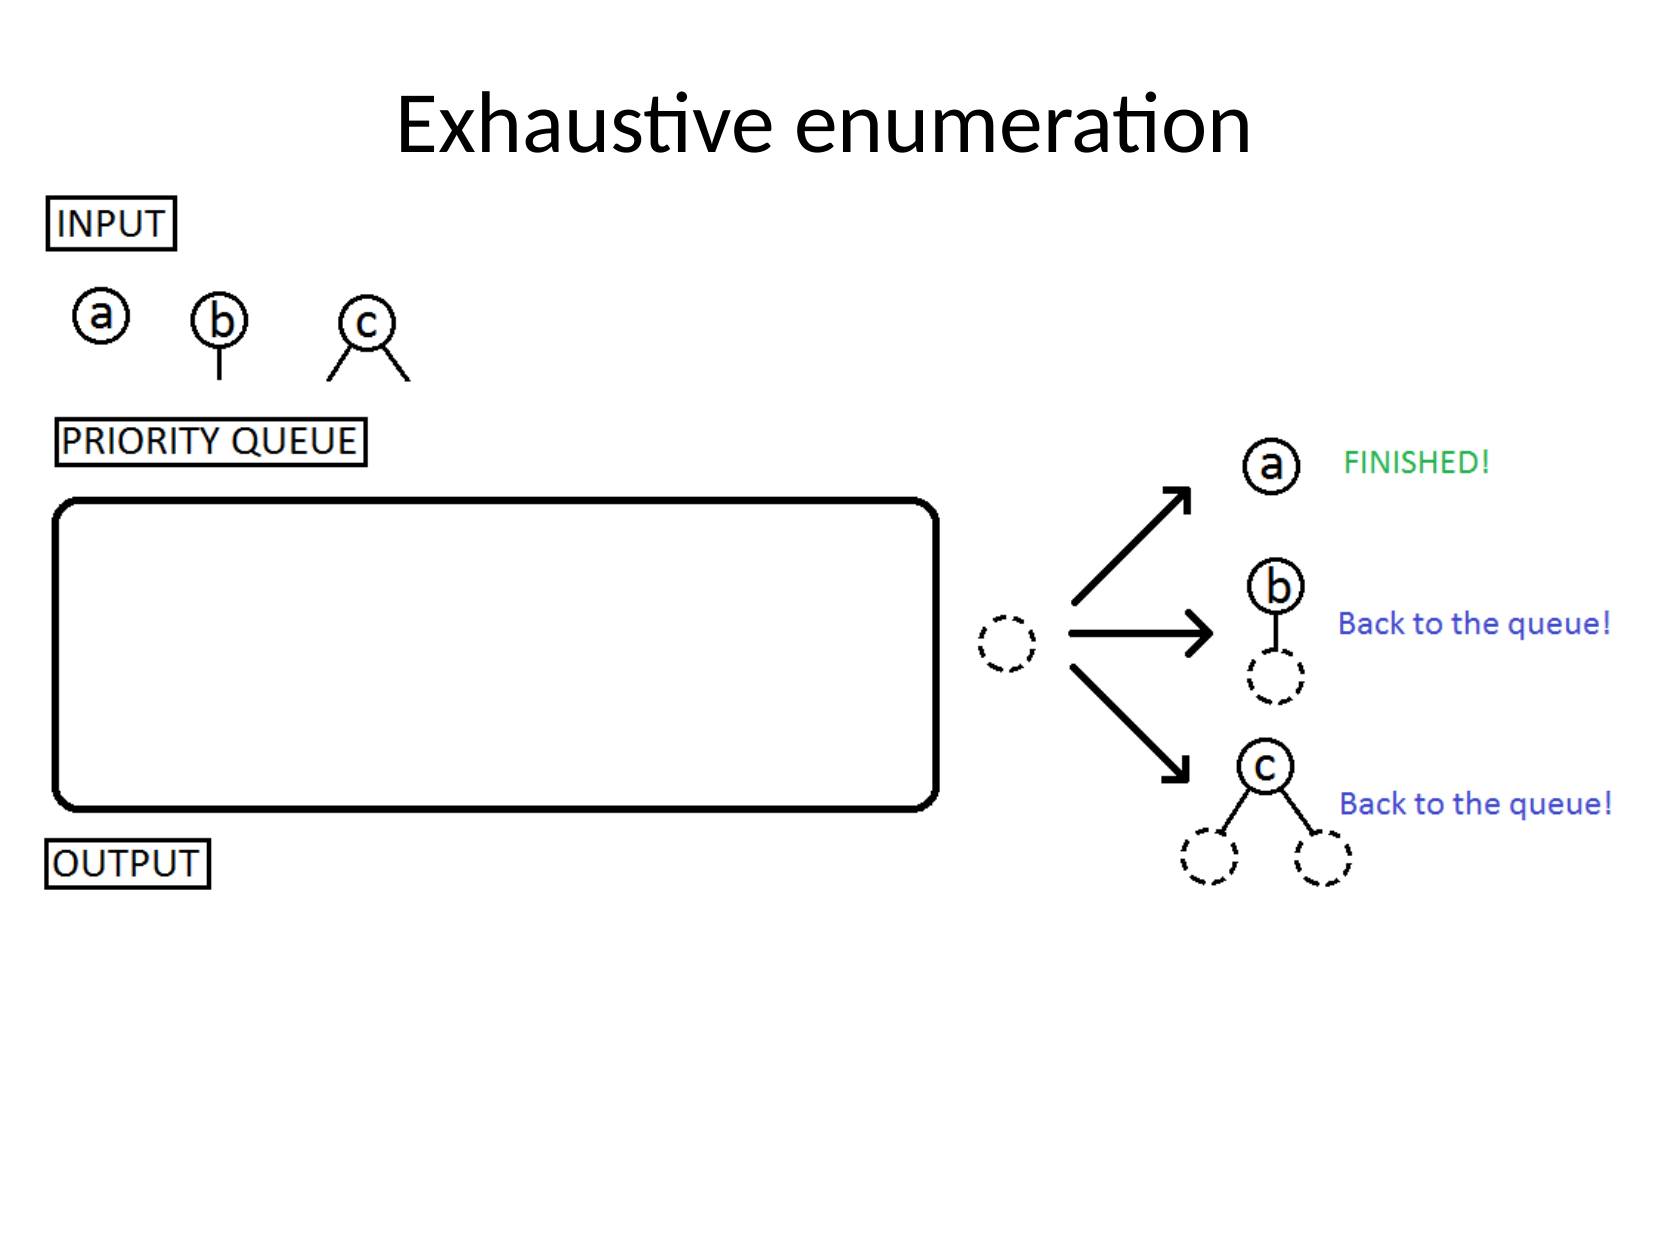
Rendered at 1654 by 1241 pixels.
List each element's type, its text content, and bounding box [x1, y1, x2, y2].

title Exhaustive enumeration [45, 57, 1606, 203]
picture [9, 169, 1654, 1085]
